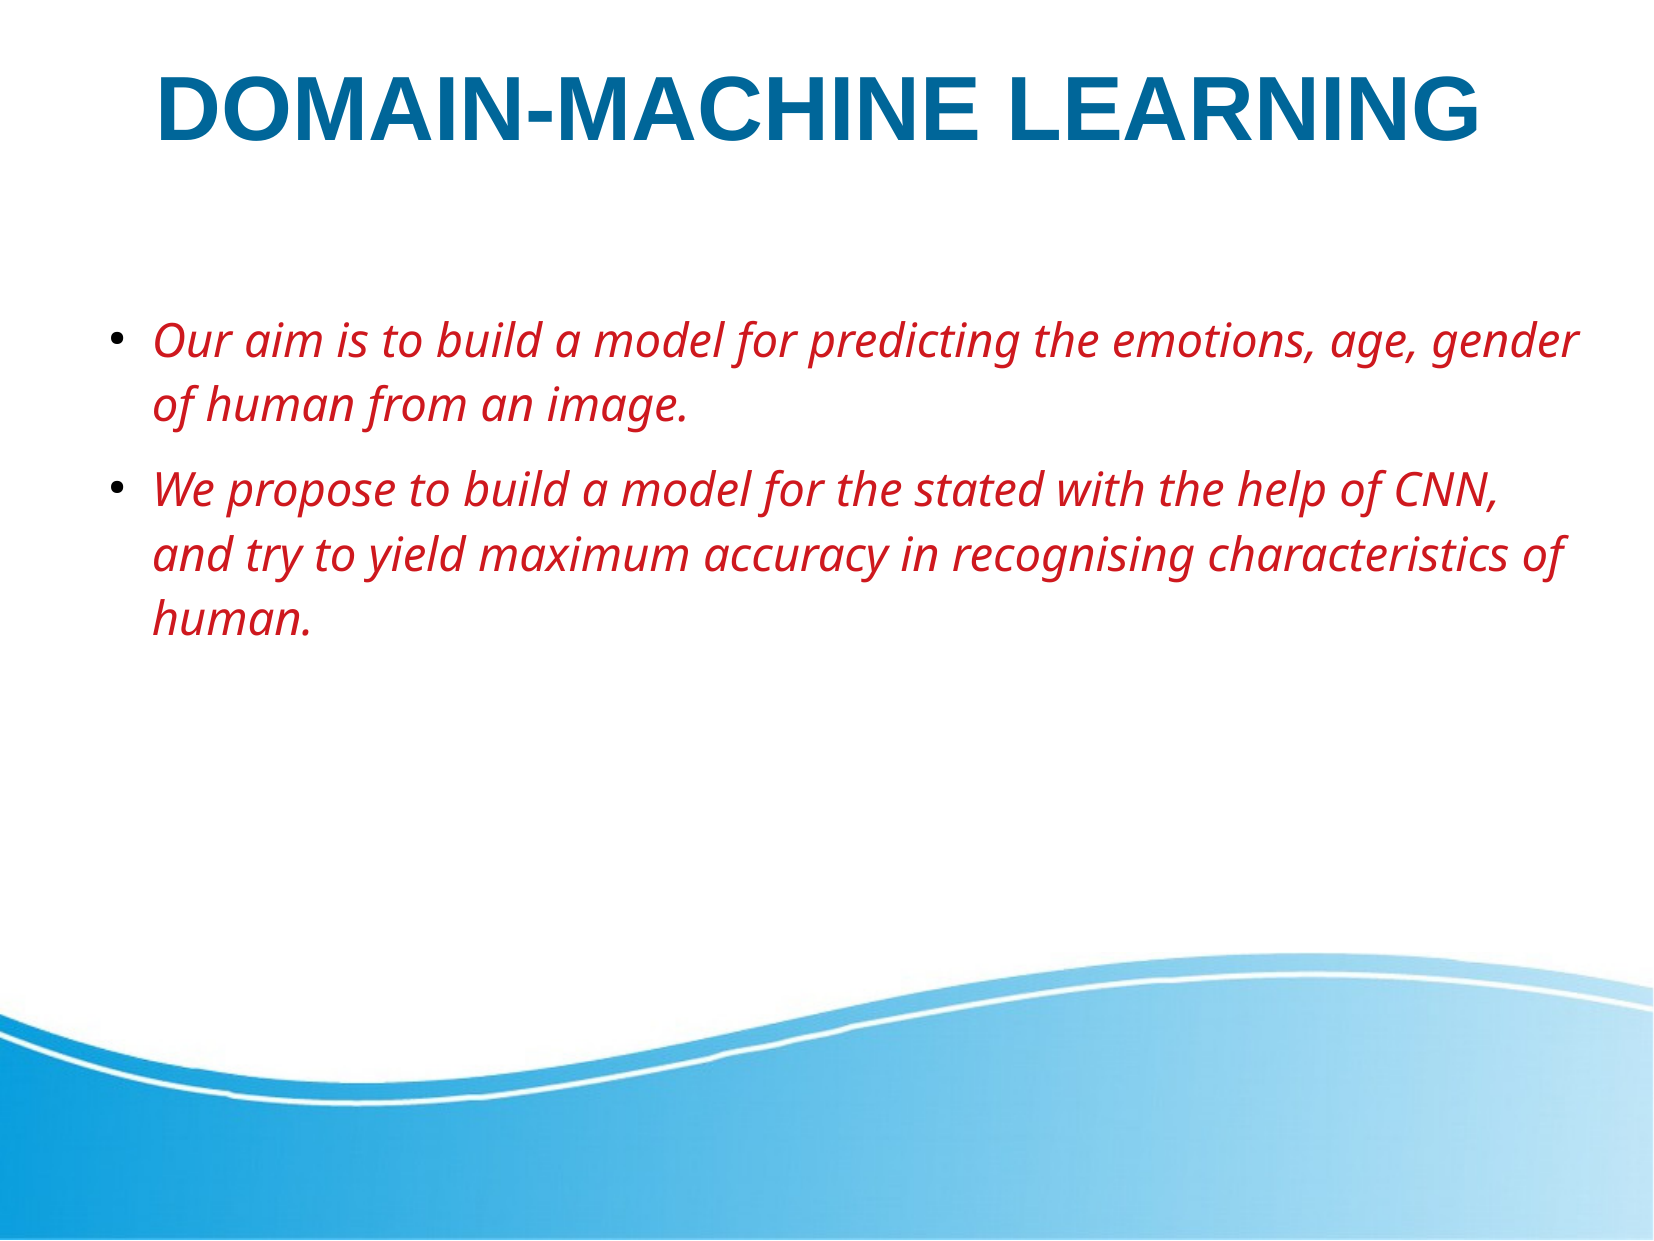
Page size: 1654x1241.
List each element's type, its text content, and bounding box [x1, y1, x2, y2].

picture [0, 952, 1654, 1240]
title DOMAIN-MACHINE LEARNING [0, 5, 1489, 213]
list Our aim is to build a model for predicting the emotions, age, gender of human from an image. We propose to build a model for the stated with the help of CNN, and try to yield maximum accuracy in recognising characteristics of human. [94, 307, 1583, 652]
